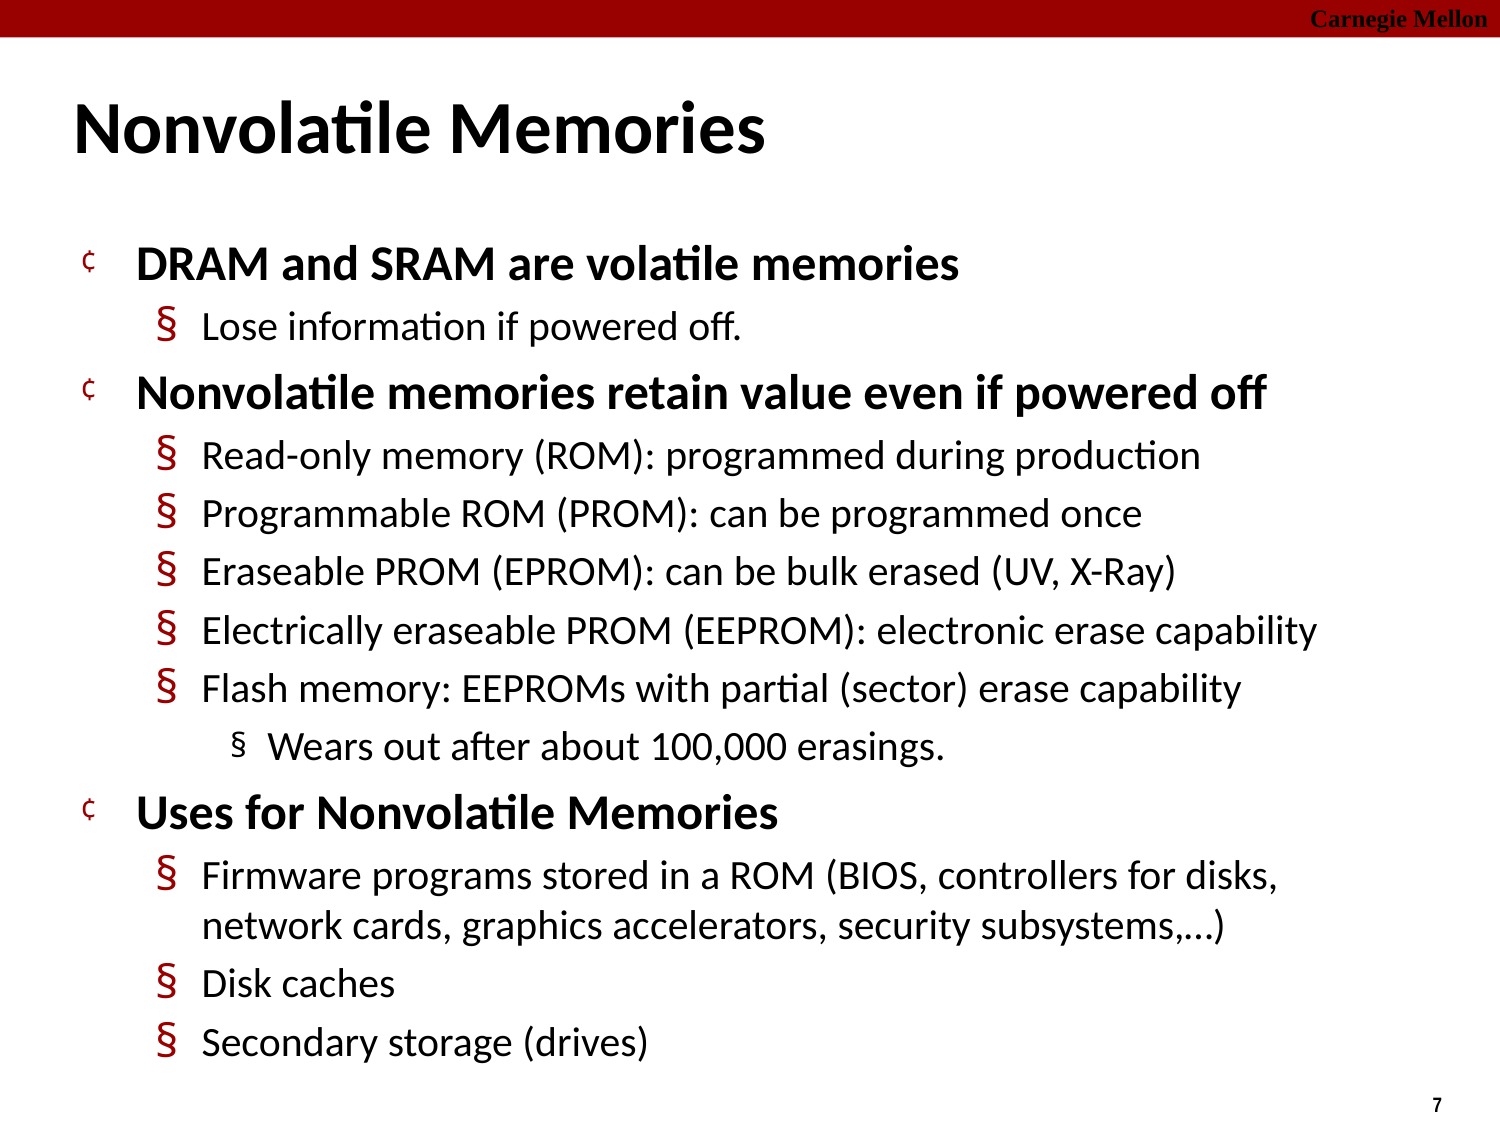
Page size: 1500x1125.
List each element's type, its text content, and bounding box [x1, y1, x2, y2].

list DRAM and SRAM are volatile memories Lose information if powered off. Nonvolatile memories retain value even if powered off Read-only memory (ROM): programmed during production Programmable ROM (PROM): can be programmed once Eraseable PROM (EPROM): can be bulk erased (UV, X-Ray) Electrically eraseable PROM (EEPROM): electronic erase capability Flash memory: EEPROMs with partial (sector) erase capability Wears out after about 100,000 erasings. Uses for Nonvolatile Memories Firmware programs stored in a ROM (BIOS, controllers for disks, network cards, graphics accelerators, security subsystems,…) Disk caches Secondary storage (drives) [65, 223, 1361, 1088]
title Nonvolatile Memories [58, 71, 1304, 197]
